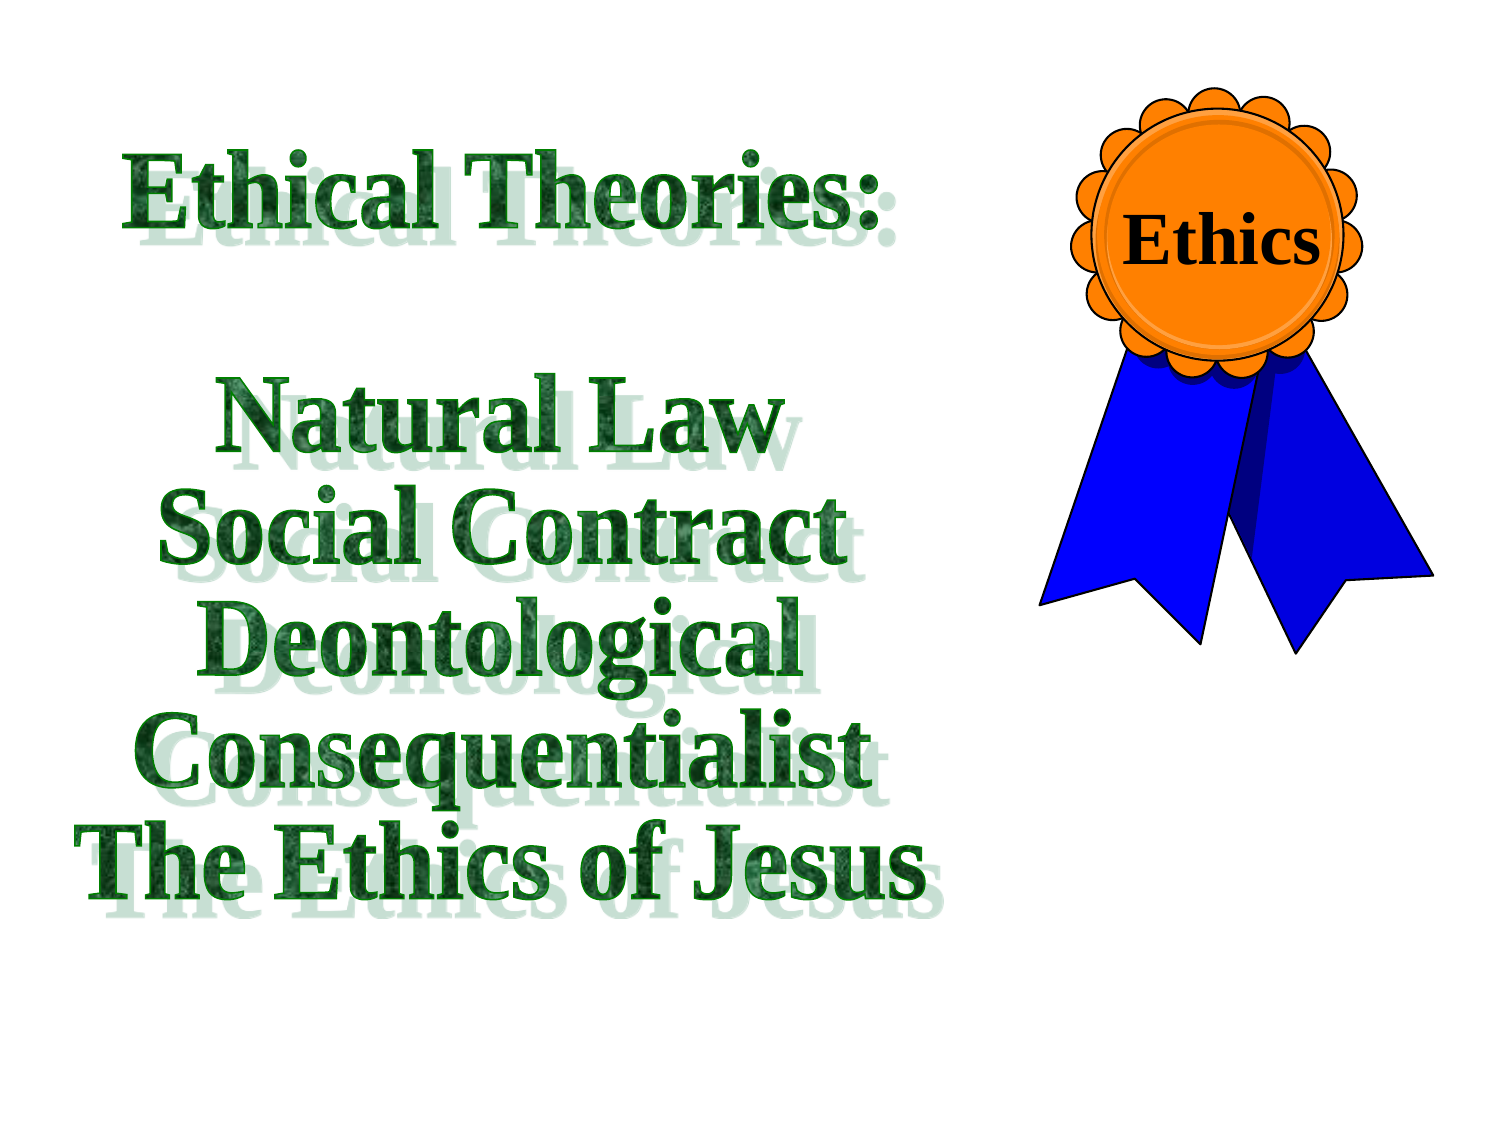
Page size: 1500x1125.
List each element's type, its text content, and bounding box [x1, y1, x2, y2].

text_box Ethical Theories: Natural Law Social Contract Deontological Consequentialist The Ethics of Jesus [394, 485, 421, 564]
text_box Ethical Theories: Natural Law Social Contract Deontological Consequentialist The Ethics of Jesus [123, 154, 186, 228]
text_box Ethical Theories: Natural Law Social Contract Deontological Consequentialist The Ethics of Jesus [318, 734, 354, 788]
text_box Ethical Theories: Natural Law Social Contract Deontological Consequentialist The Ethics of Jesus [269, 510, 310, 565]
text_box Ethical Theories: Natural Law Social Contract Deontological Consequentialist The Ethics of Jesus [680, 622, 721, 676]
text_box Ethical Theories: Natural Law Social Contract Deontological Consequentialist The Ethics of Jesus [689, 734, 737, 788]
text_box Ethical Theories: Natural Law Social Contract Deontological Consequentialist The Ethics of Jesus [452, 489, 516, 565]
text_box Ethical Theories: Natural Law Social Contract Deontological Consequentialist The Ethics of Jesus [217, 510, 262, 565]
text_box Ethical Theories: Natural Law Social Contract Deontological Consequentialist The Ethics of Jesus [670, 510, 712, 564]
text_box Ethical Theories: Natural Law Social Contract Deontological Consequentialist The Ethics of Jesus [814, 174, 850, 229]
text_box Ethical Theories: Natural Law Social Contract Deontological Consequentialist The Ethics of Jesus [292, 398, 341, 453]
text_box Ethical Theories: Natural Law Social Contract Deontological Consequentialist The Ethics of Jesus [209, 734, 254, 788]
text_box Ethical Theories: Natural Law Social Contract Deontological Consequentialist The Ethics of Jesus [359, 734, 400, 788]
text_box Ethical Theories: Natural Law Social Contract Deontological Consequentialist The Ethics of Jesus [581, 845, 626, 900]
text_box Ethical Theories: Natural Law Social Contract Deontological Consequentialist The Ethics of Jesus [145, 821, 200, 899]
text_box Ethical Theories: Natural Law Social Contract Deontological Consequentialist The Ethics of Jesus [791, 845, 827, 900]
text_box Ethical Theories: Natural Law Social Contract Deontological Consequentialist The Ethics of Jesus [799, 734, 835, 788]
text_box Ethical Theories: Natural Law Social Contract Deontological Consequentialist The Ethics of Jesus [709, 399, 785, 453]
picture [1037, 87, 1436, 656]
text_box Ethical Theories: Natural Law Social Contract Deontological Consequentialist The Ethics of Jesus [467, 845, 508, 900]
text_box Ethical Theories: Natural Law Social Contract Deontological Consequentialist The Ethics of Jesus [838, 723, 872, 788]
text_box Ethical Theories: Natural Law Social Contract Deontological Consequentialist The Ethics of Jesus [216, 378, 289, 452]
text_box Ethical Theories: Natural Law Social Contract Deontological Consequentialist The Ethics of Jesus [274, 825, 338, 899]
text_box Ethical Theories: Natural Law Social Contract Deontological Consequentialist The Ethics of Jesus [830, 847, 885, 900]
text_box Ethical Theories: Natural Law Social Contract Deontological Consequentialist The Ethics of Jesus [260, 734, 315, 787]
text_box Ethical Theories: Natural Law Social Contract Deontological Consequentialist The Ethics of Jesus [567, 734, 622, 787]
text_box Ethical Theories: Natural Law Social Contract Deontological Consequentialist The Ethics of Jesus [513, 845, 549, 900]
text_box Ethical Theories: Natural Law Social Contract Deontological Consequentialist The Ethics of Jesus [547, 622, 592, 677]
text_box Ethical Theories: Natural Law Social Contract Deontological Consequentialist The Ethics of Jesus [344, 510, 392, 565]
text_box Ethical Theories: Natural Law Social Contract Deontological Consequentialist The Ethics of Jesus [484, 398, 532, 453]
text_box Ethical Theories: Natural Law Social Contract Deontological Consequentialist The Ethics of Jesus [624, 723, 657, 788]
text_box Ethical Theories: Natural Law Social Contract Deontological Consequentialist The Ethics of Jesus [534, 373, 560, 452]
text_box Ethical Theories: Natural Law Social Contract Deontological Consequentialist The Ethics of Jesus [466, 622, 511, 677]
text_box Ethical Theories: Natural Law Social Contract Deontological Consequentialist The Ethics of Jesus [74, 825, 142, 899]
text_box Ethical Theories: Natural Law Social Contract Deontological Consequentialist The Ethics of Jesus [198, 601, 267, 676]
text_box Ethical Theories: Natural Law Social Contract Deontological Consequentialist The Ethics of Jesus [372, 622, 427, 675]
text_box Ethical Theories: Natural Law Social Contract Deontological Consequentialist The Ethics of Jesus [516, 597, 542, 676]
text_box Ethical Theories: Natural Law Social Contract Deontological Consequentialist The Ethics of Jesus [379, 821, 434, 899]
text_box Ethical Theories: Natural Law Social Contract Deontological Consequentialist The Ethics of Jesus [578, 510, 632, 564]
text_box Ethical Theories: Natural Law Social Contract Deontological Consequentialist The Ethics of Jesus [589, 378, 653, 452]
text_box Ethical Theories: Natural Law Social Contract Deontological Consequentialist The Ethics of Jesus [228, 149, 282, 228]
text_box Ethical Theories: Natural Law Social Contract Deontological Consequentialist The Ethics of Jesus [769, 510, 810, 565]
text_box Ethical Theories: Natural Law Social Contract Deontological Consequentialist The Ethics of Jesus [521, 734, 562, 788]
text_box Ethical Theories: Natural Law Social Contract Deontological Consequentialist The Ethics of Jesus [343, 388, 376, 453]
text_box Ethical Theories: Natural Law Social Contract Deontological Consequentialist The Ethics of Jesus [535, 149, 590, 228]
text_box Ethical Theories: Natural Law Social Contract Deontological Consequentialist The Ethics of Jesus [192, 164, 225, 229]
text_box Ethical Theories: Natural Law Social Contract Deontological Consequentialist The Ethics of Jesus [745, 846, 786, 900]
text_box Ethical Theories: Natural Law Social Contract Deontological Consequentialist The Ethics of Jesus [406, 732, 460, 811]
text_box Ethical Theories: Natural Law Social Contract Deontological Consequentialist The Ethics of Jesus [362, 175, 410, 229]
text_box Ethical Theories: Natural Law Social Contract Deontological Consequentialist The Ethics of Jesus [344, 835, 377, 900]
text_box Ethical Theories: Natural Law Social Contract Deontological Consequentialist The Ethics of Jesus [135, 712, 198, 788]
text_box Ethical Theories: Natural Law Social Contract Deontological Consequentialist The Ethics of Jesus [160, 489, 209, 565]
text_box Ethical Theories: Natural Law Social Contract Deontological Consequentialist The Ethics of Jesus [412, 149, 438, 228]
text_box Ethical Theories: Natural Law Social Contract Deontological Consequentialist The Ethics of Jesus [692, 174, 734, 228]
text_box Ethical Theories: Natural Law Social Contract Deontological Consequentialist The Ethics of Jesus [726, 622, 774, 677]
text_box Ethical Theories: Natural Law Social Contract Deontological Consequentialist The Ethics of Jesus [634, 500, 668, 565]
text_box Ethical Theories: Natural Law Social Contract Deontological Consequentialist The Ethics of Jesus [717, 510, 765, 565]
text_box Ethical Theories: Natural Law Social Contract Deontological Consequentialist The Ethics of Jesus [814, 500, 847, 565]
text_box Ethical Theories: Natural Law Social Contract Deontological Consequentialist The Ethics of Jesus [274, 622, 315, 676]
text_box Ethical Theories: Natural Law Social Contract Deontological Consequentialist The Ethics of Jesus [204, 846, 245, 900]
text_box Ethical Theories: Natural Law Social Contract Deontological Consequentialist The Ethics of Jesus [429, 611, 462, 677]
text_box Ethical Theories: Natural Law Social Contract Deontological Consequentialist The Ethics of Jesus [465, 154, 532, 228]
text_box Ethical Theories: Natural Law Social Contract Deontological Consequentialist The Ethics of Jesus [598, 617, 647, 700]
text_box Ethical Theories: Natural Law Social Contract Deontological Consequentialist The Ethics of Jesus [378, 399, 432, 453]
text_box Ethical Theories: Natural Law Social Contract Deontological Consequentialist The Ethics of Jesus [321, 622, 366, 677]
text_box Ethical Theories: Natural Law Social Contract Deontological Consequentialist The Ethics of Jesus [768, 174, 809, 229]
text_box Ethical Theories: Natural Law Social Contract Deontological Consequentialist The Ethics of Jesus [660, 398, 708, 453]
text_box Ethical Theories: Natural Law Social Contract Deontological Consequentialist The Ethics of Jesus [630, 819, 665, 899]
text_box Ethical Theories: Natural Law Social Contract Deontological Consequentialist The Ethics of Jesus [890, 845, 925, 900]
text_box Ethical Theories: Natural Law Social Contract Deontological Consequentialist The Ethics of Jesus [437, 398, 479, 452]
text_box Ethical Theories: Natural Law Social Contract Deontological Consequentialist The Ethics of Jesus [740, 709, 766, 787]
text_box Ethical Theories: Natural Law Social Contract Deontological Consequentialist The Ethics of Jesus [527, 510, 572, 565]
text_box Ethical Theories: Natural Law Social Contract Deontological Consequentialist The Ethics of Jesus [641, 174, 686, 229]
text_box Ethical Theories: Natural Law Social Contract Deontological Consequentialist The Ethics of Jesus [594, 174, 635, 229]
text_box Ethical Theories: Natural Law Social Contract Deontological Consequentialist The Ethics of Jesus [315, 174, 357, 229]
text_box Ethical Theories: Natural Law Social Contract Deontological Consequentialist The Ethics of Jesus [461, 735, 516, 789]
text_box Ethics [1107, 182, 1338, 288]
text_box Ethical Theories: Natural Law Social Contract Deontological Consequentialist The Ethics of Jesus [777, 597, 803, 676]
text_box Ethical Theories: Natural Law Social Contract Deontological Consequentialist The Ethics of Jesus [694, 825, 740, 900]
